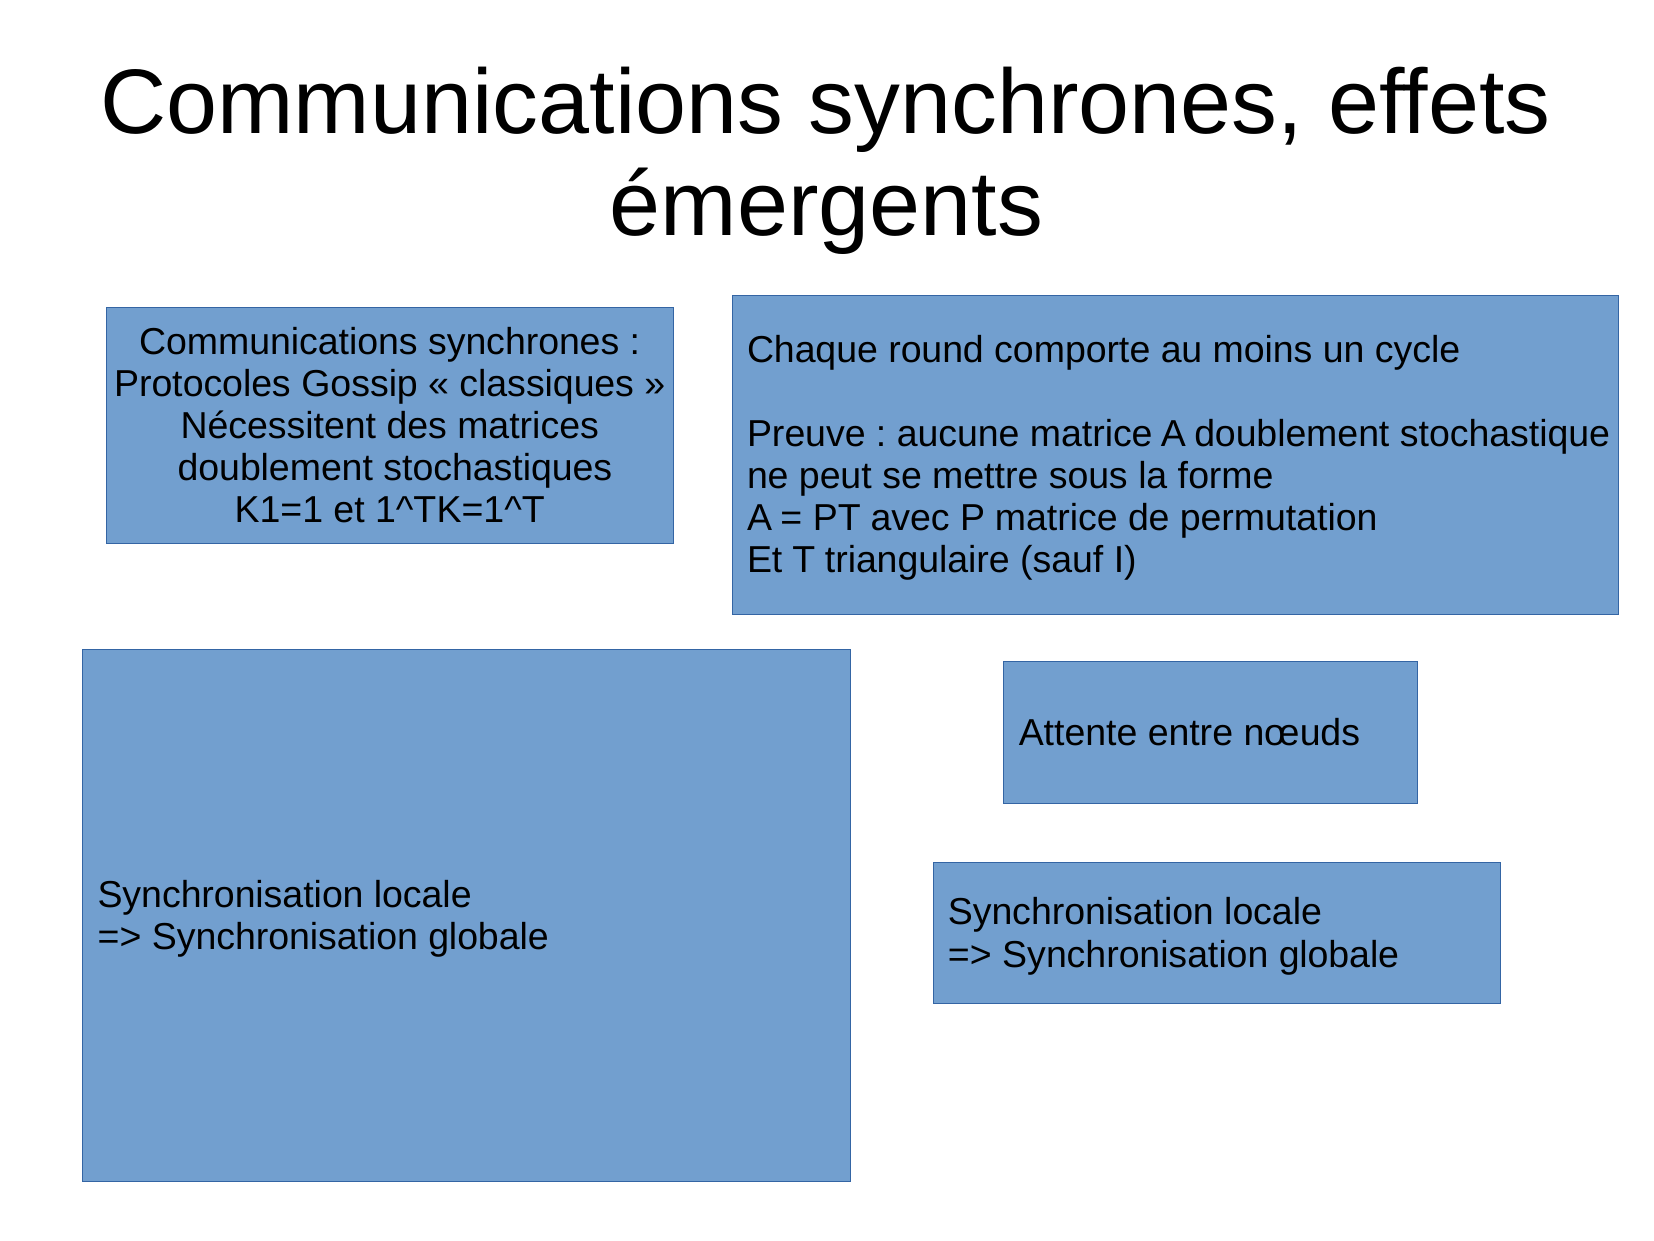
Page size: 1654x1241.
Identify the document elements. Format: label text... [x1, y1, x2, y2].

text_box Communications synchrones : Protocoles Gossip « classiques » Nécessitent des matrices doublement stochastiques K1=1 et 1^TK=1^T [106, 307, 674, 544]
text_box Attente entre nœuds [1003, 661, 1418, 804]
text_box Chaque round comporte au moins un cycle Preuve : aucune matrice A doublement stochastique ne peut se mettre sous la forme A = PT avec P matrice de permutation Et T triangulaire (sauf I) [732, 295, 1619, 615]
text_box Synchronisation locale => Synchronisation globale [82, 649, 851, 1182]
title Communications synchrones, effets émergents [82, 49, 1571, 257]
text_box Synchronisation locale => Synchronisation globale [933, 862, 1501, 1004]
